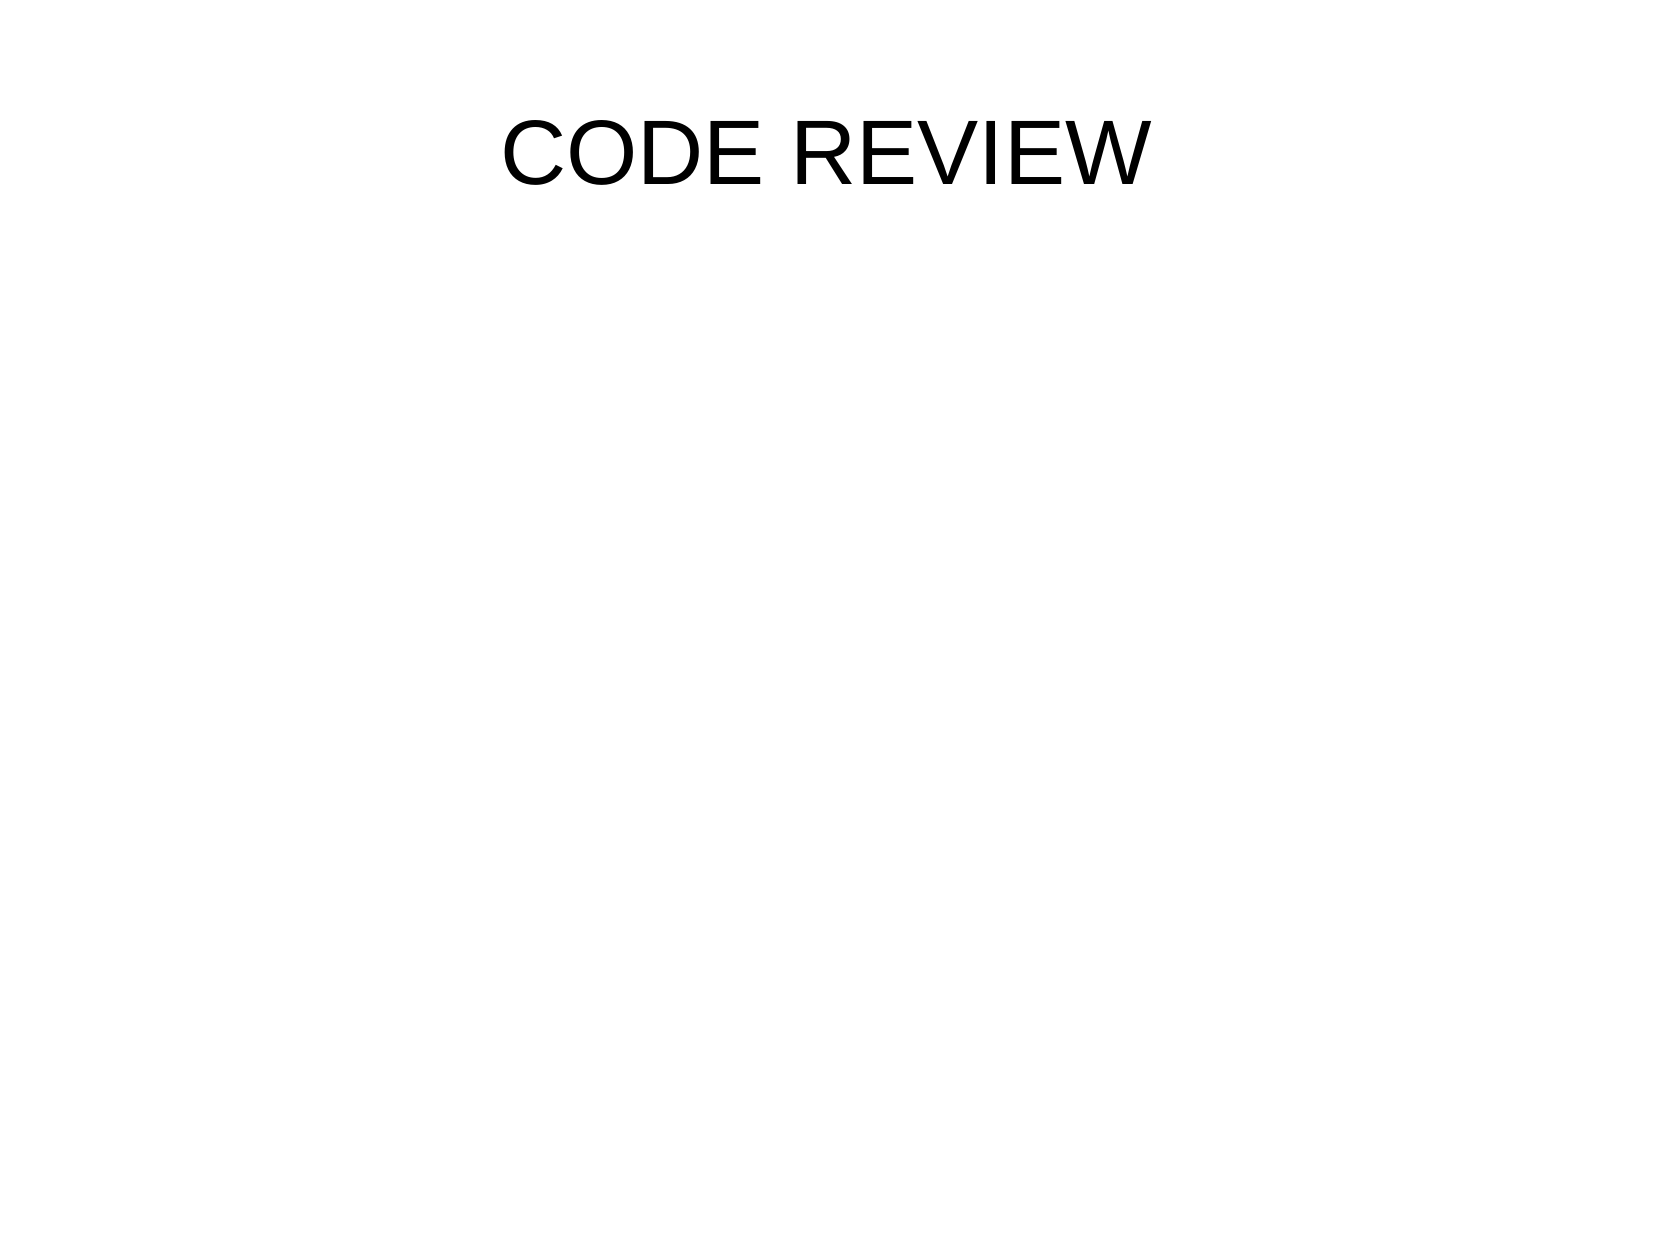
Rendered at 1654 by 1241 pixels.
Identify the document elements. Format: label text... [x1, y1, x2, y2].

title CODE REVIEW [82, 49, 1571, 257]
